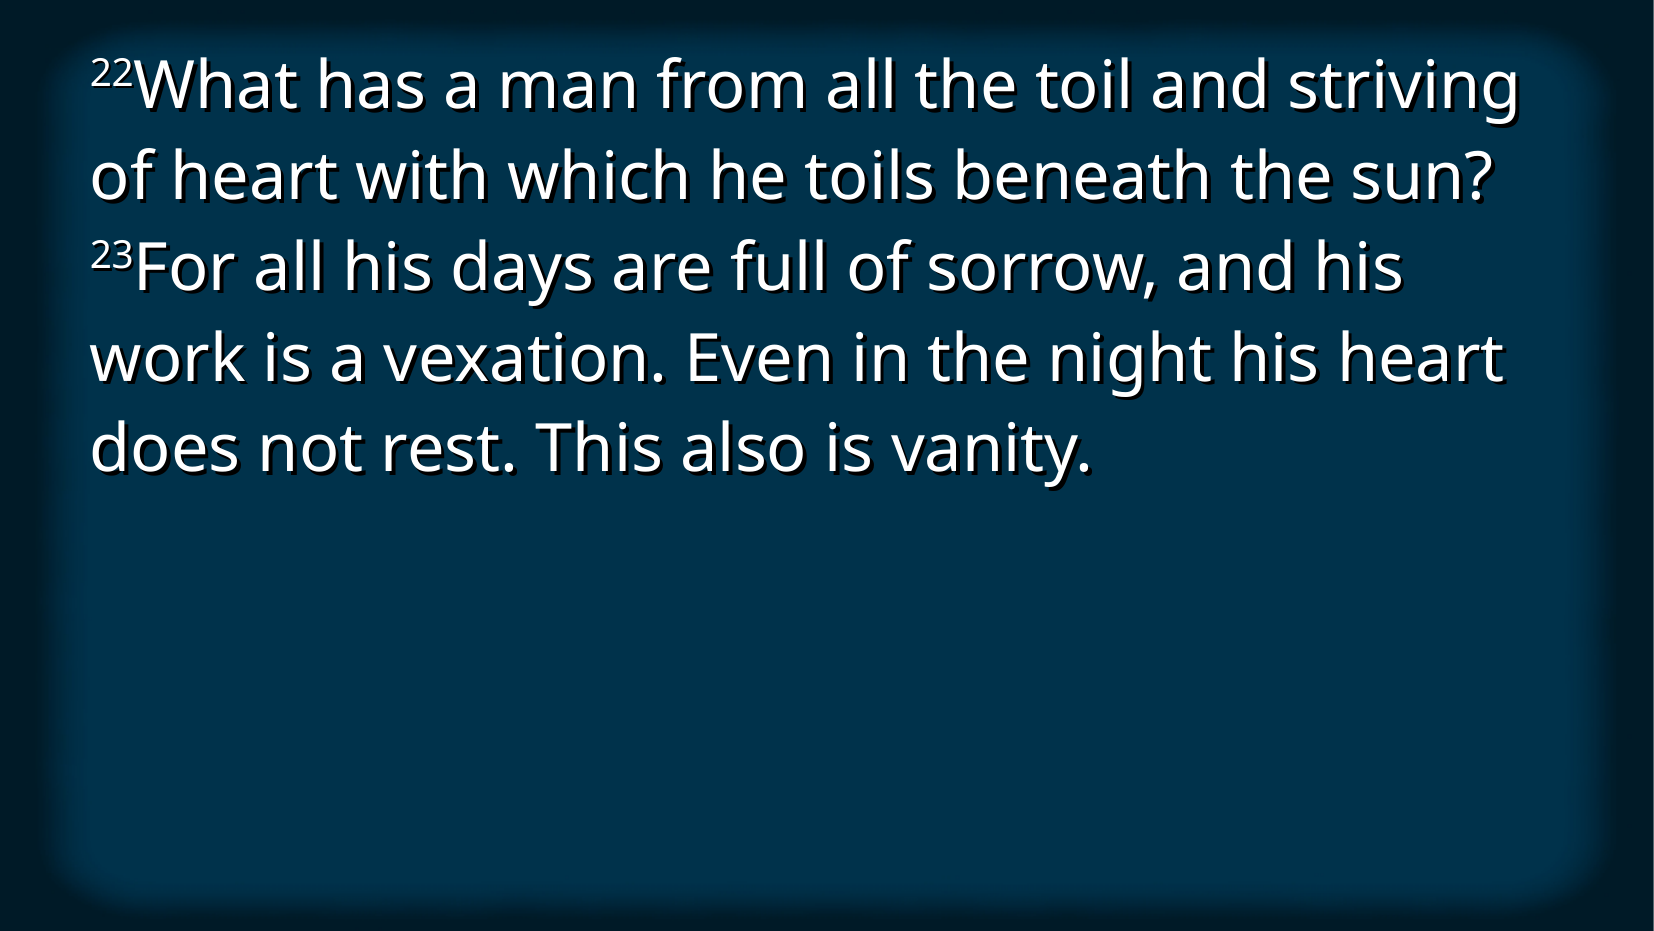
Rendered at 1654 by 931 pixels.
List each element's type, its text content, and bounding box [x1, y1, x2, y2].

text_box 22What has a man from all the toil and striving of heart with which he toils beneath the sun? 23For all his days are full of sorrow, and his work is a vexation. Even in the night his heart does not rest. This also is vanity. [75, 30, 1576, 489]
picture [0, 0, 1654, 931]
